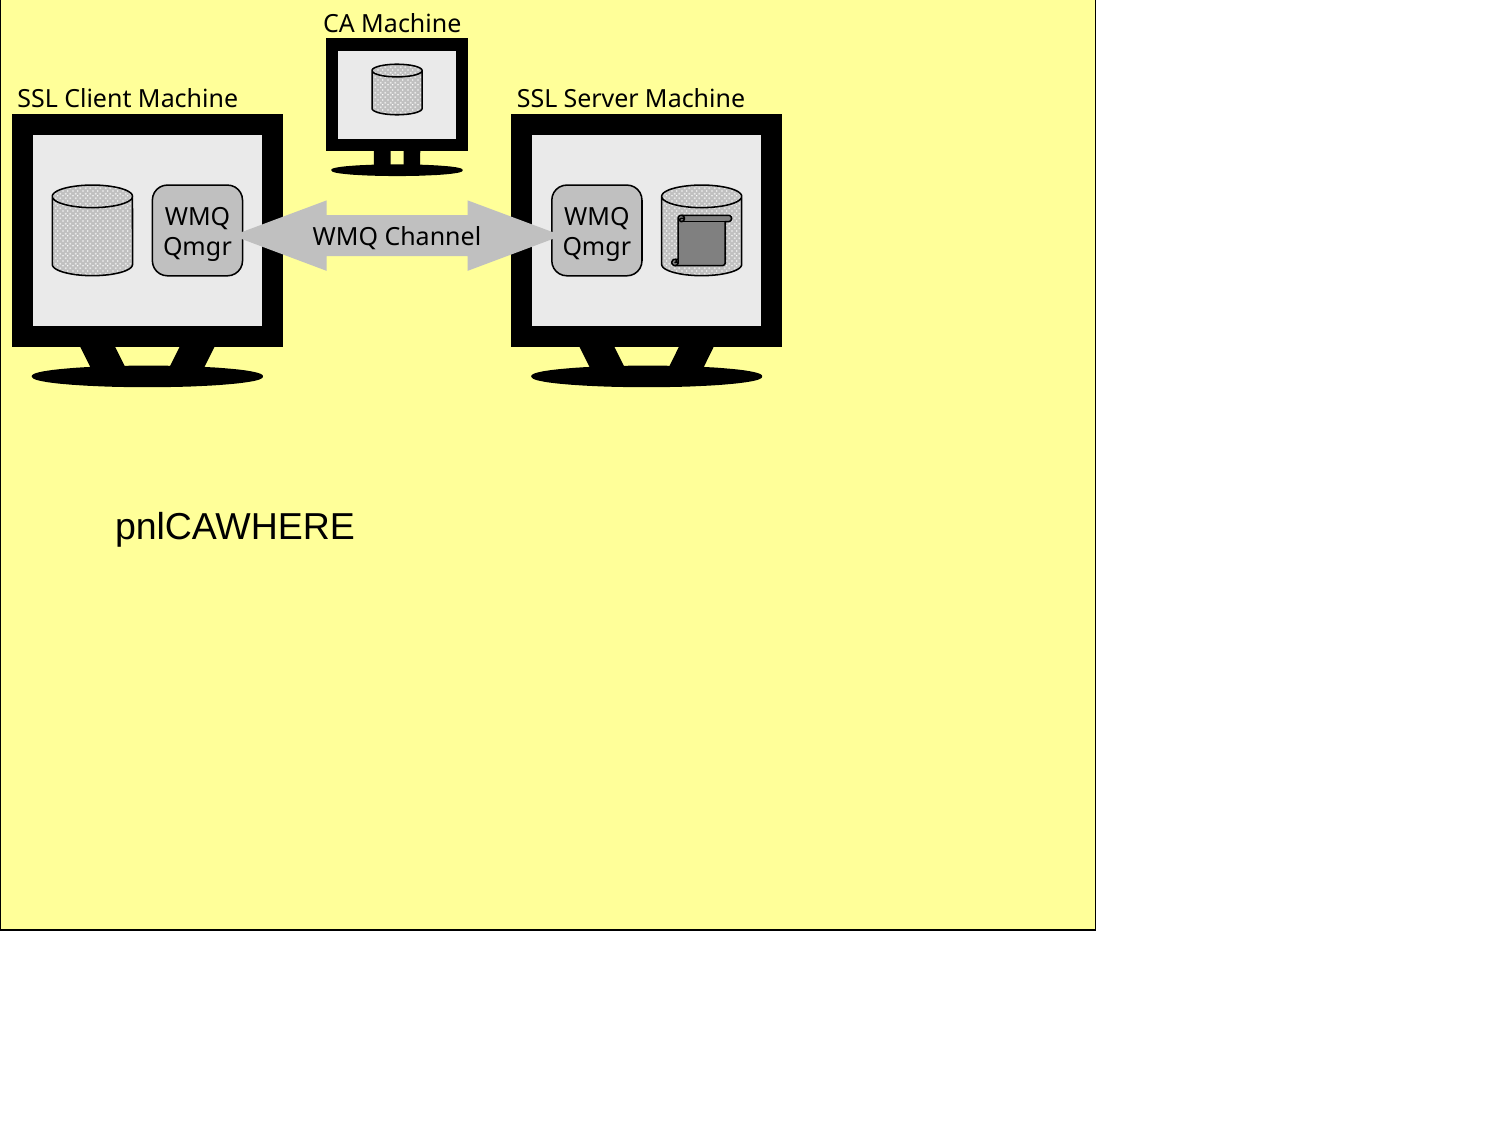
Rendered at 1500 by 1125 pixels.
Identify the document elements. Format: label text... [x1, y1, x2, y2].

text_box [0, 0, 1095, 930]
text_box WMQ Channel [262, 215, 533, 256]
text_box pnlCAWHERE [100, 494, 373, 555]
text_box WMQ Qmgr [551, 185, 642, 276]
text_box CA Machine [308, 0, 515, 46]
text_box SSL Server Machine [501, 74, 832, 120]
text_box SSL Client Machine [2, 74, 332, 120]
text_box WMQ Qmgr [152, 185, 243, 276]
